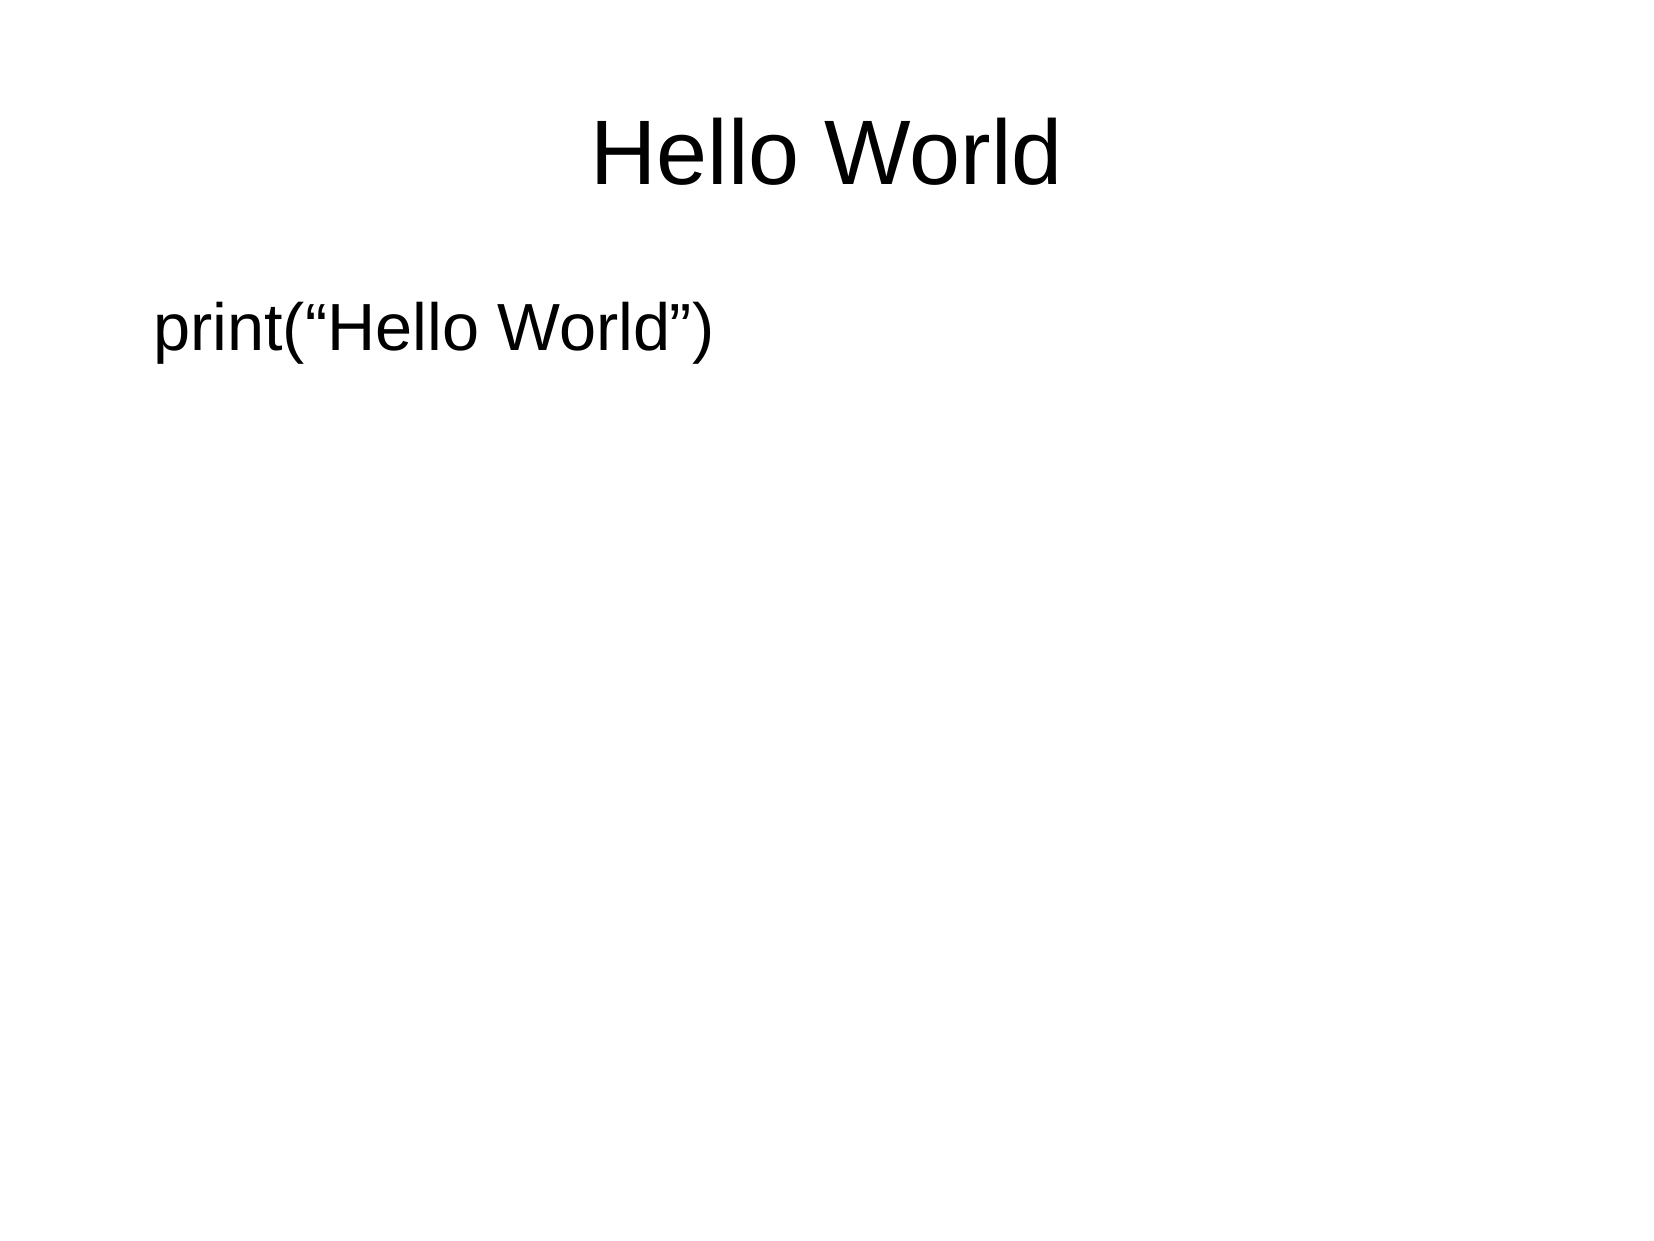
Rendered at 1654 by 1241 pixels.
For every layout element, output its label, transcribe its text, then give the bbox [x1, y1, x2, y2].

list print(“Hello World”) [82, 290, 1571, 1010]
title Hello World [82, 49, 1571, 257]
